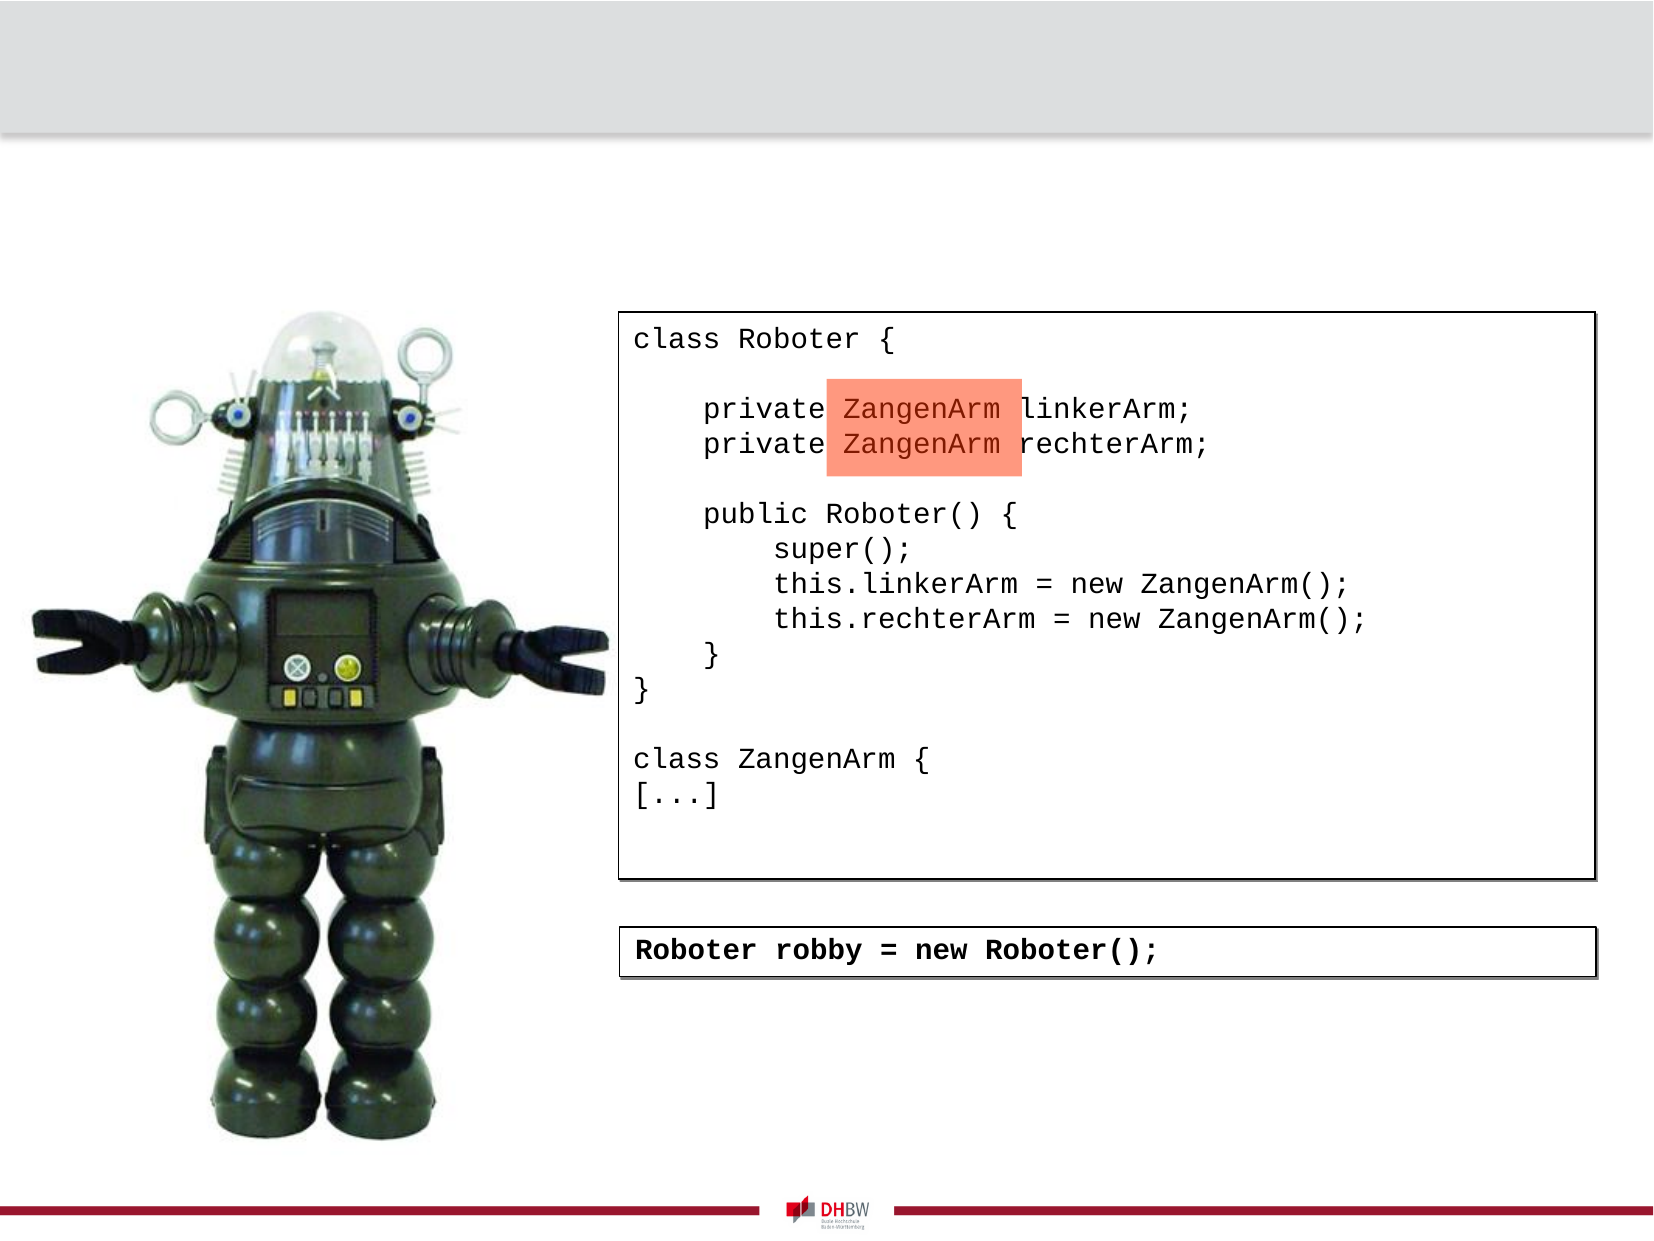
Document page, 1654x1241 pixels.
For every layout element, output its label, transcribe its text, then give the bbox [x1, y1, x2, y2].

picture [0, 1, 1654, 1237]
text_box [826, 378, 1022, 477]
text_box Roboter robby = new Roboter(); [619, 926, 1597, 977]
text_box class Roboter { private ZangenArm linkerArm; private ZangenArm rechterArm; public Roboter() { super(); this.linkerArm = new ZangenArm(); this.rechterArm = new ZangenArm(); } } class ZangenArm { [...] [618, 312, 1595, 879]
